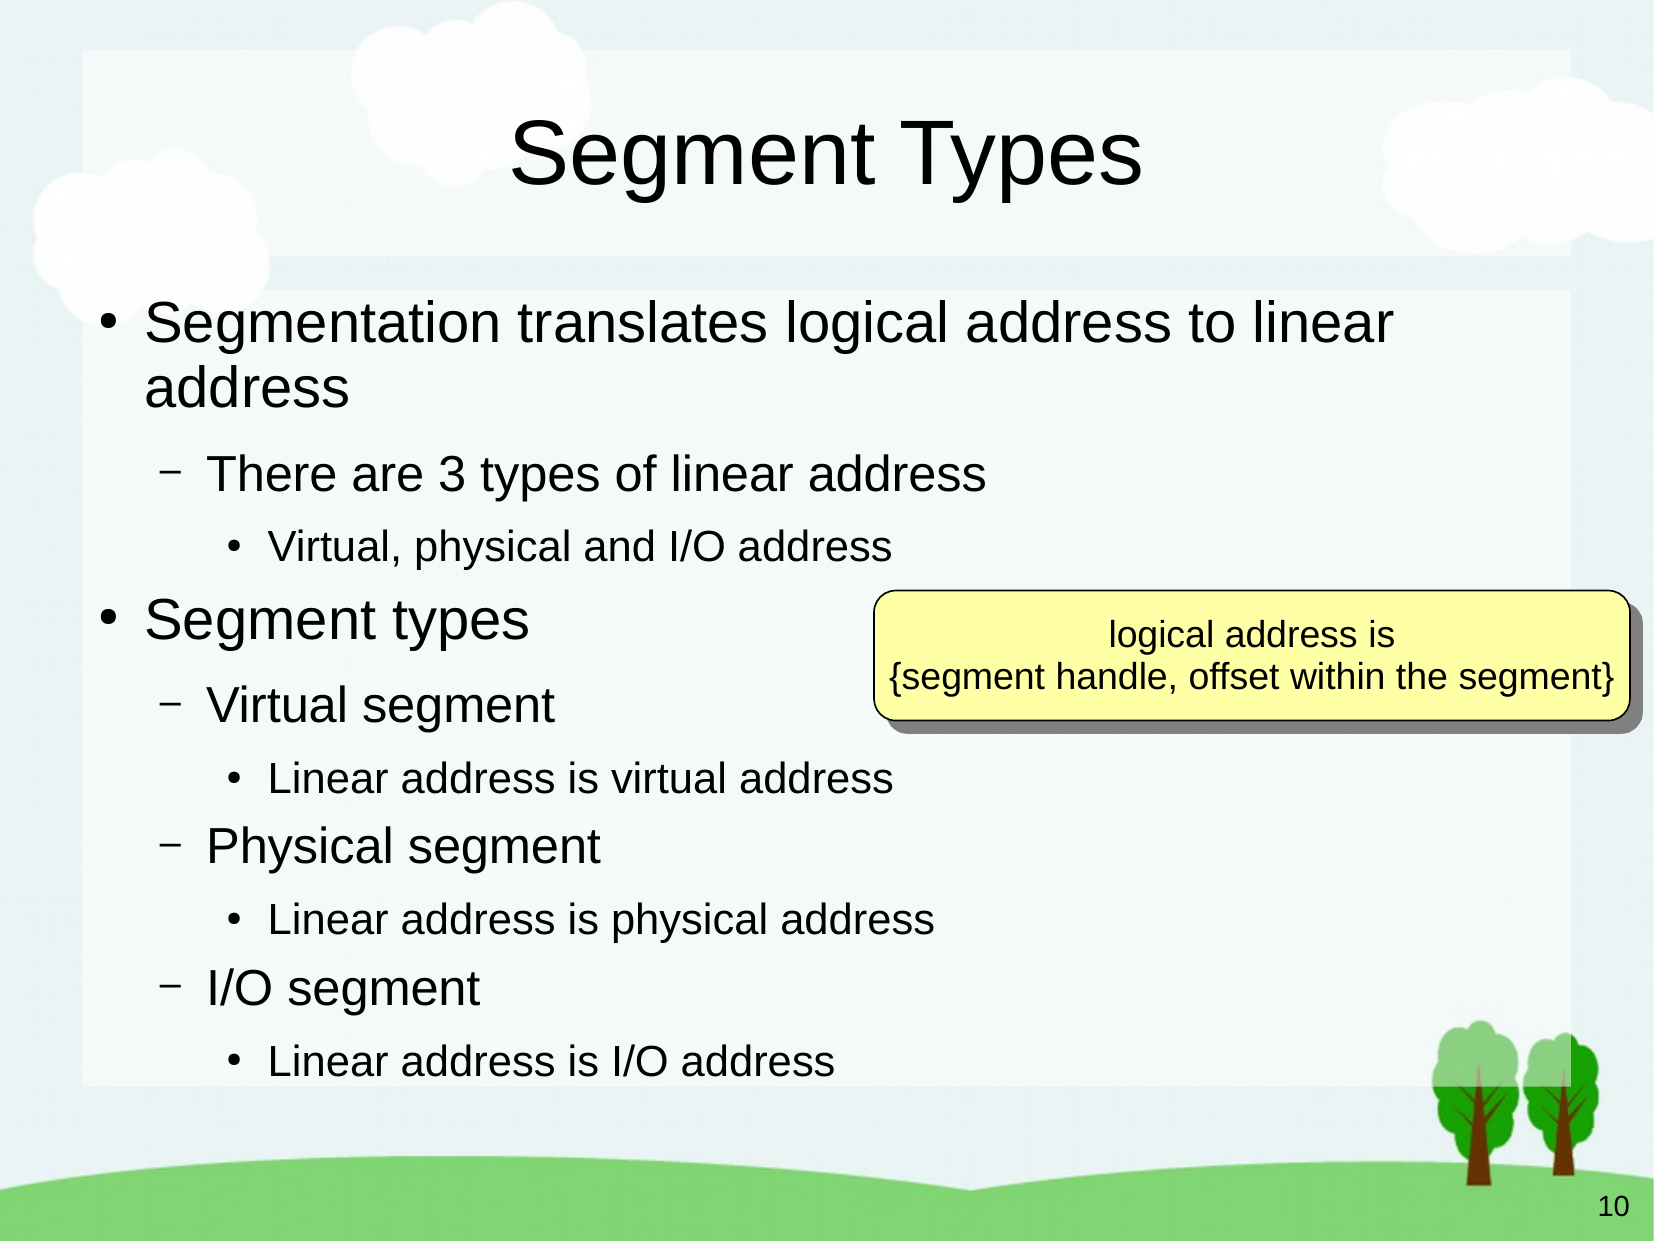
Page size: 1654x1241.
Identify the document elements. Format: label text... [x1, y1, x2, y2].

picture [0, 0, 1654, 1241]
list Segmentation translates logical address to linear address There are 3 types of linear address Virtual, physical and I/O address Segment types Virtual segment Linear address is virtual address Physical segment Linear address is physical address I/O segment Linear address is I/O address [82, 290, 1571, 1087]
title Segment Types [82, 49, 1571, 257]
text_box logical address is {segment handle, offset within the segment} [874, 590, 1630, 721]
